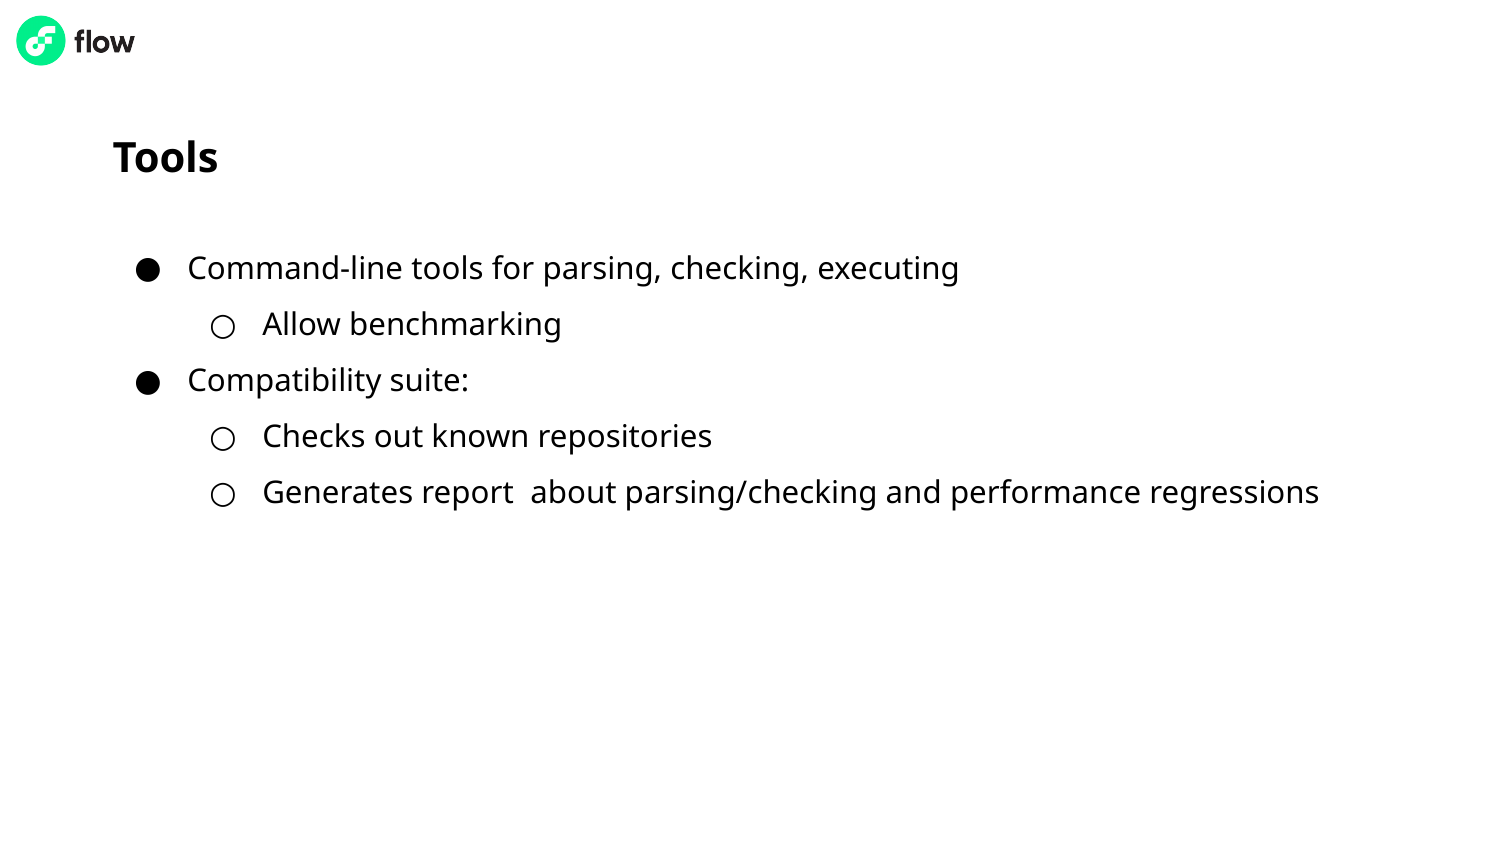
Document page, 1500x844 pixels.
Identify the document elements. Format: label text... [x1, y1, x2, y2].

text_box Command-line tools for parsing, checking, executing Allow benchmarking Compatibility suite: Checks out known repositories Generates report about parsing/checking and performance regressions [97, 214, 1409, 823]
text_box Tools [97, 115, 820, 197]
picture [14, 14, 137, 67]
